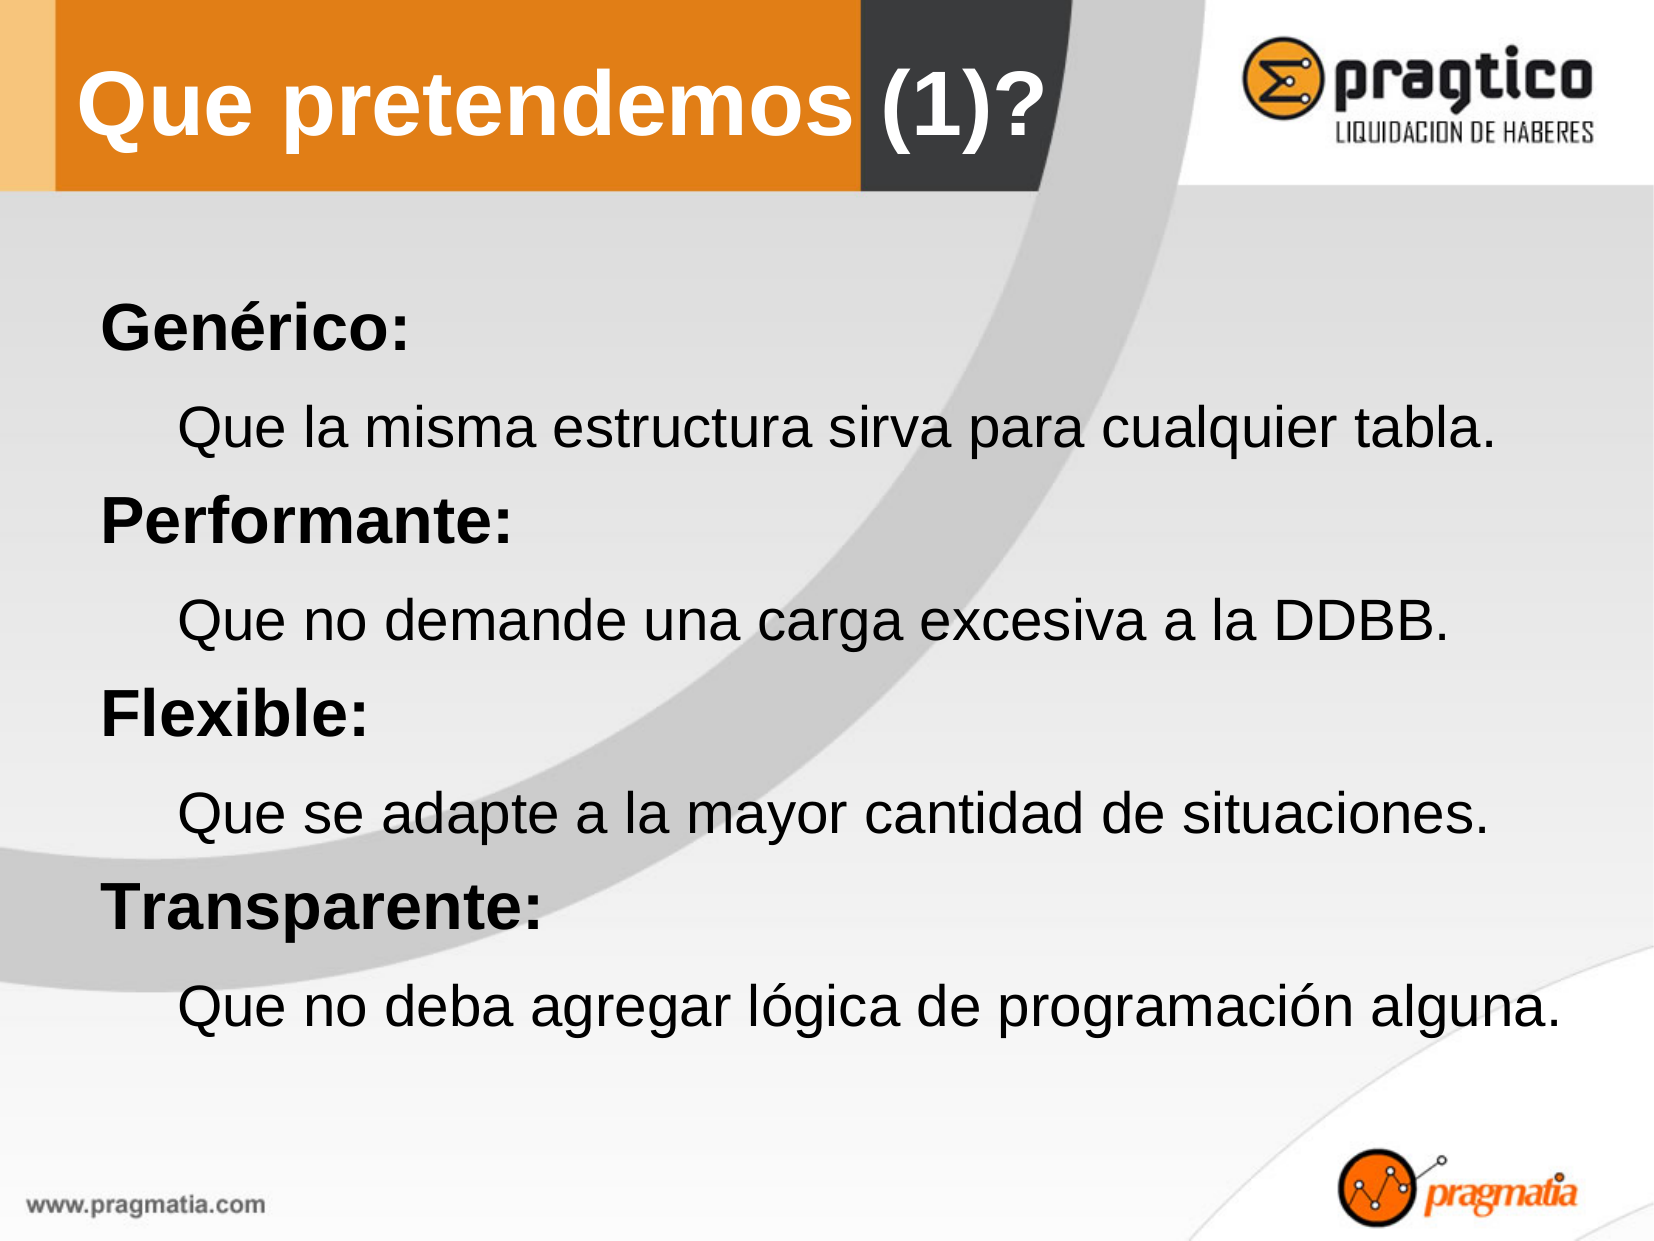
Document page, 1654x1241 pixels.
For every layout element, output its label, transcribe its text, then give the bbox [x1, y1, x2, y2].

list Genérico: Que la misma estructura sirva para cualquier tabla. Performante: Que no demande una carga excesiva a la DDBB. Flexible: Que se adapte a la mayor cantidad de situaciones. Transparente: Que no deba agregar lógica de programación alguna. [82, 290, 1571, 1104]
picture [0, 0, 1654, 1241]
title Que pretendemos (1)? [76, 7, 1565, 200]
